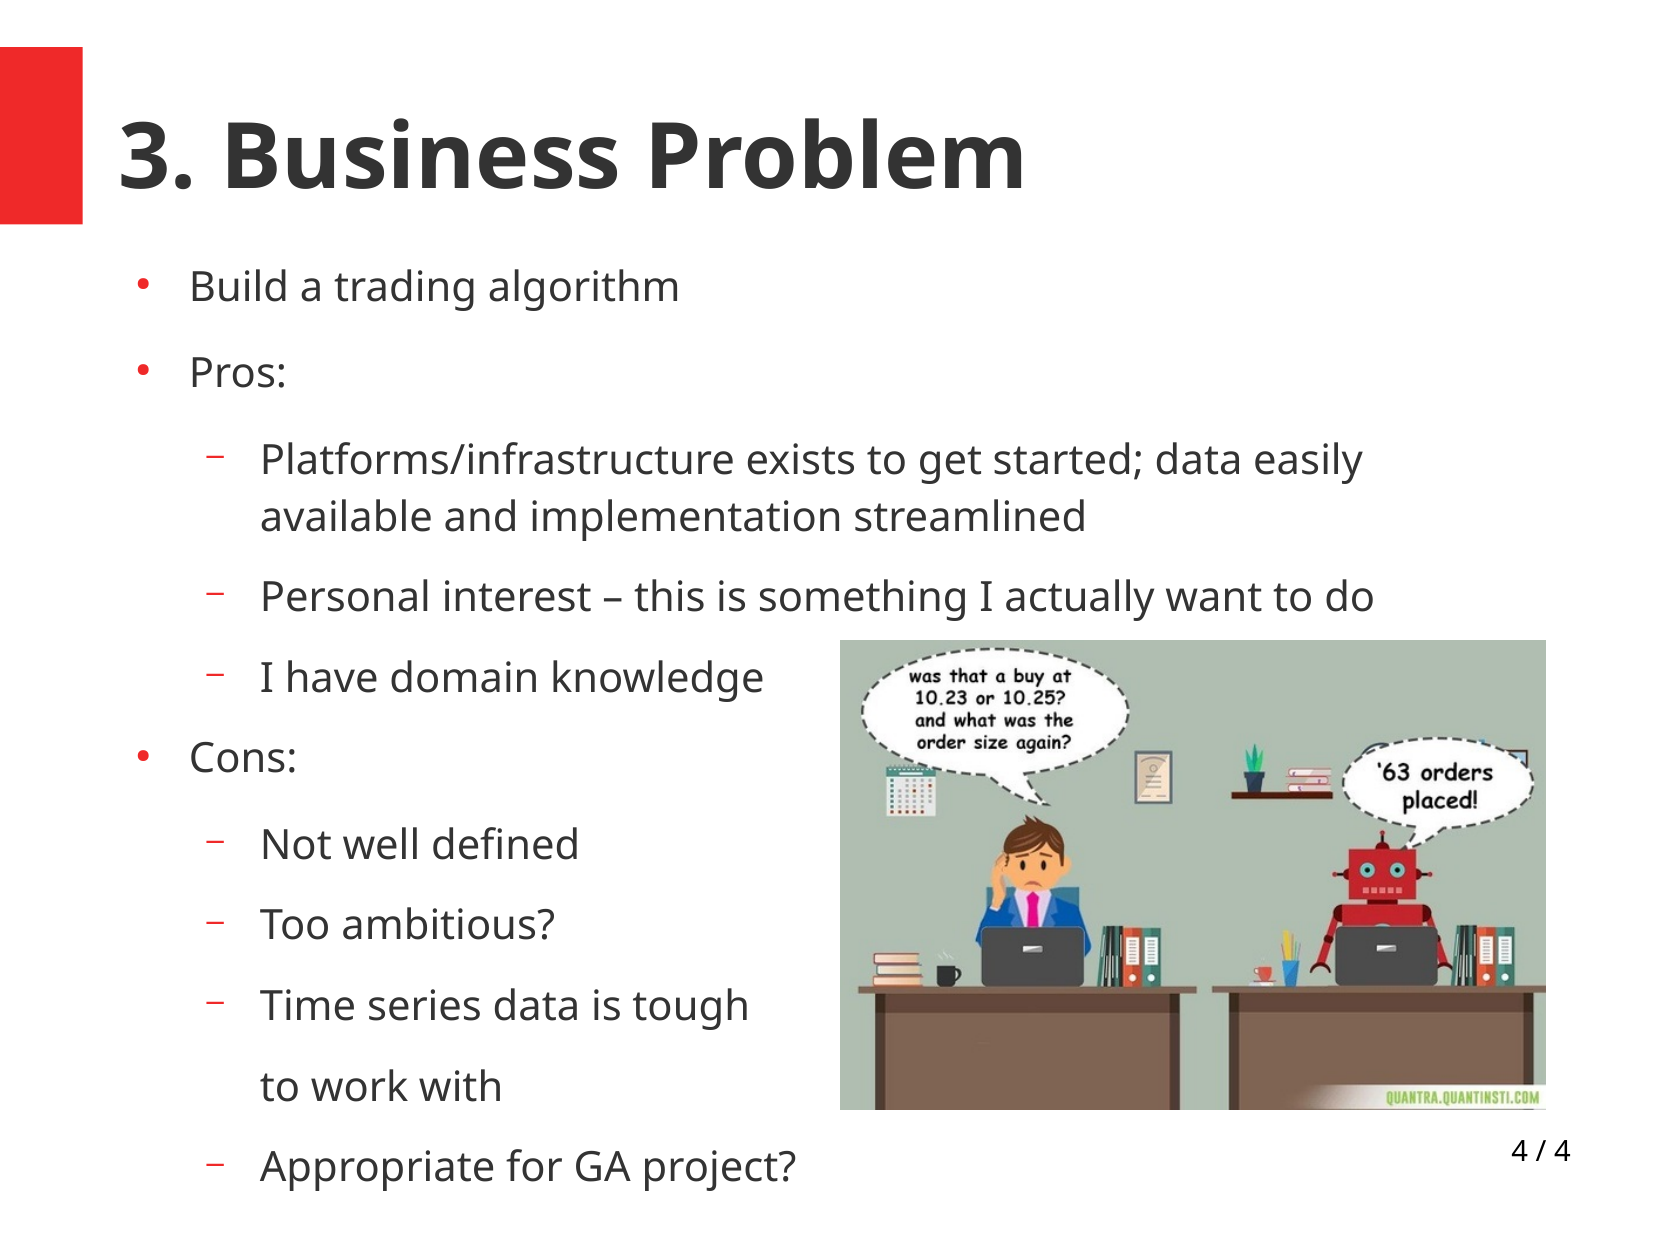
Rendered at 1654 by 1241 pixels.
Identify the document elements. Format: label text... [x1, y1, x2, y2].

list Build a trading algorithm Pros: Platforms/infrastructure exists to get started; data easily available and implementation streamlined Personal interest – this is something I actually want to do I have domain knowledge Cons: Not well defined Too ambitious? Time series data is tough to work with Appropriate for GA project? [118, 256, 1536, 1111]
picture [840, 640, 1546, 1111]
title 3. Business Problem [118, 49, 1571, 257]
